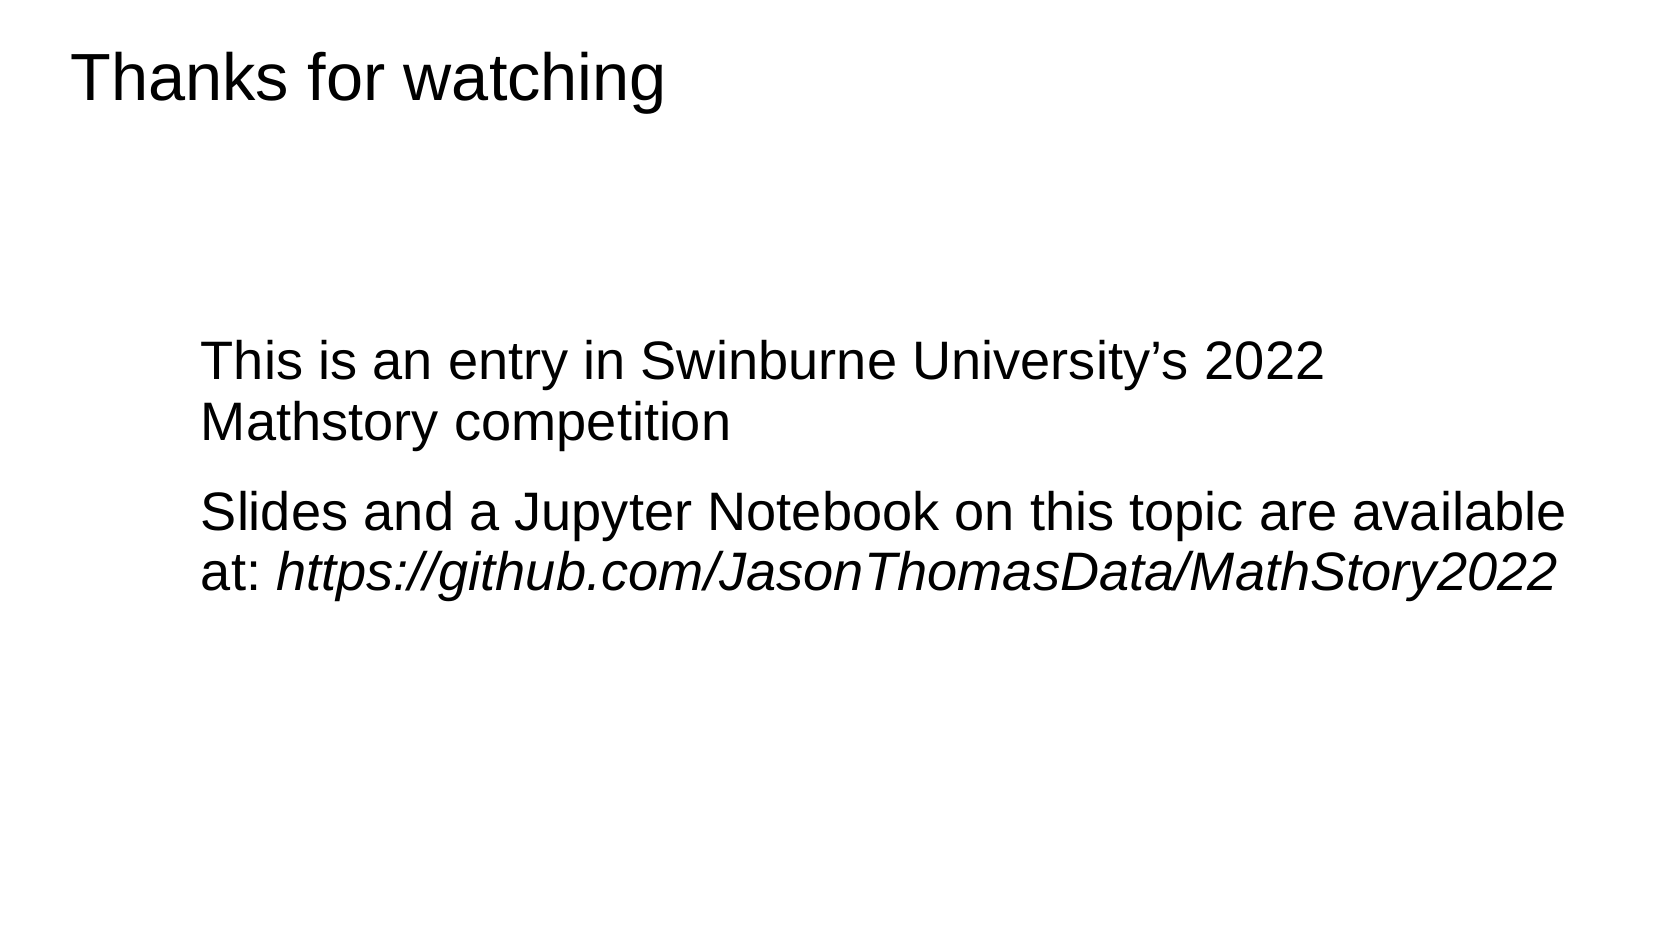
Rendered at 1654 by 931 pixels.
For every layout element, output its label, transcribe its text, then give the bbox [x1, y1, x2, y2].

title Thanks for watching [0, 0, 1654, 156]
list This is an entry in Swinburne University’s 2022 Mathstory competition Slides and a Jupyter Notebook on this topic are available at: https://github.com/JasonThomasData/MathStory2022 [129, 330, 1571, 758]
